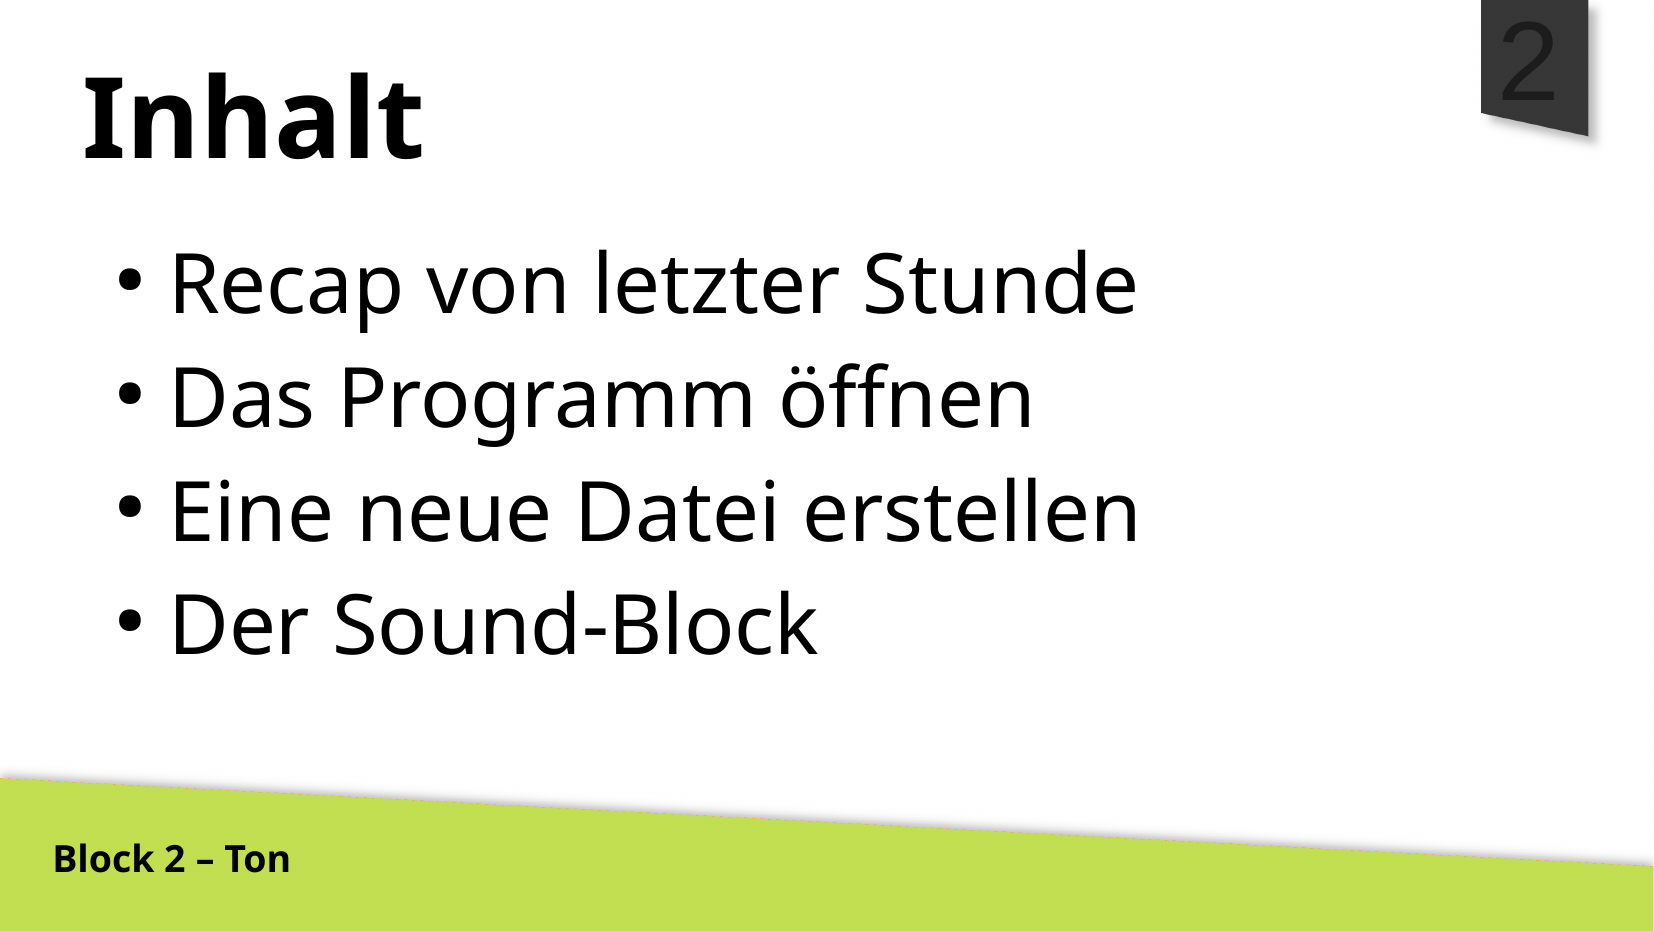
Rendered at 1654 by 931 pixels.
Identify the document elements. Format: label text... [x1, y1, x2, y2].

text_box <Foliennummer> [900, 0, 1576, 132]
list Recap von letzter Stunde Das Programm öffnen Eine neue Datei erstellen Der Sound-Block [82, 217, 1571, 743]
title Inhalt [82, 37, 1463, 193]
picture [0, 0, 1654, 931]
text_box Block 2 – Ton [37, 825, 863, 901]
